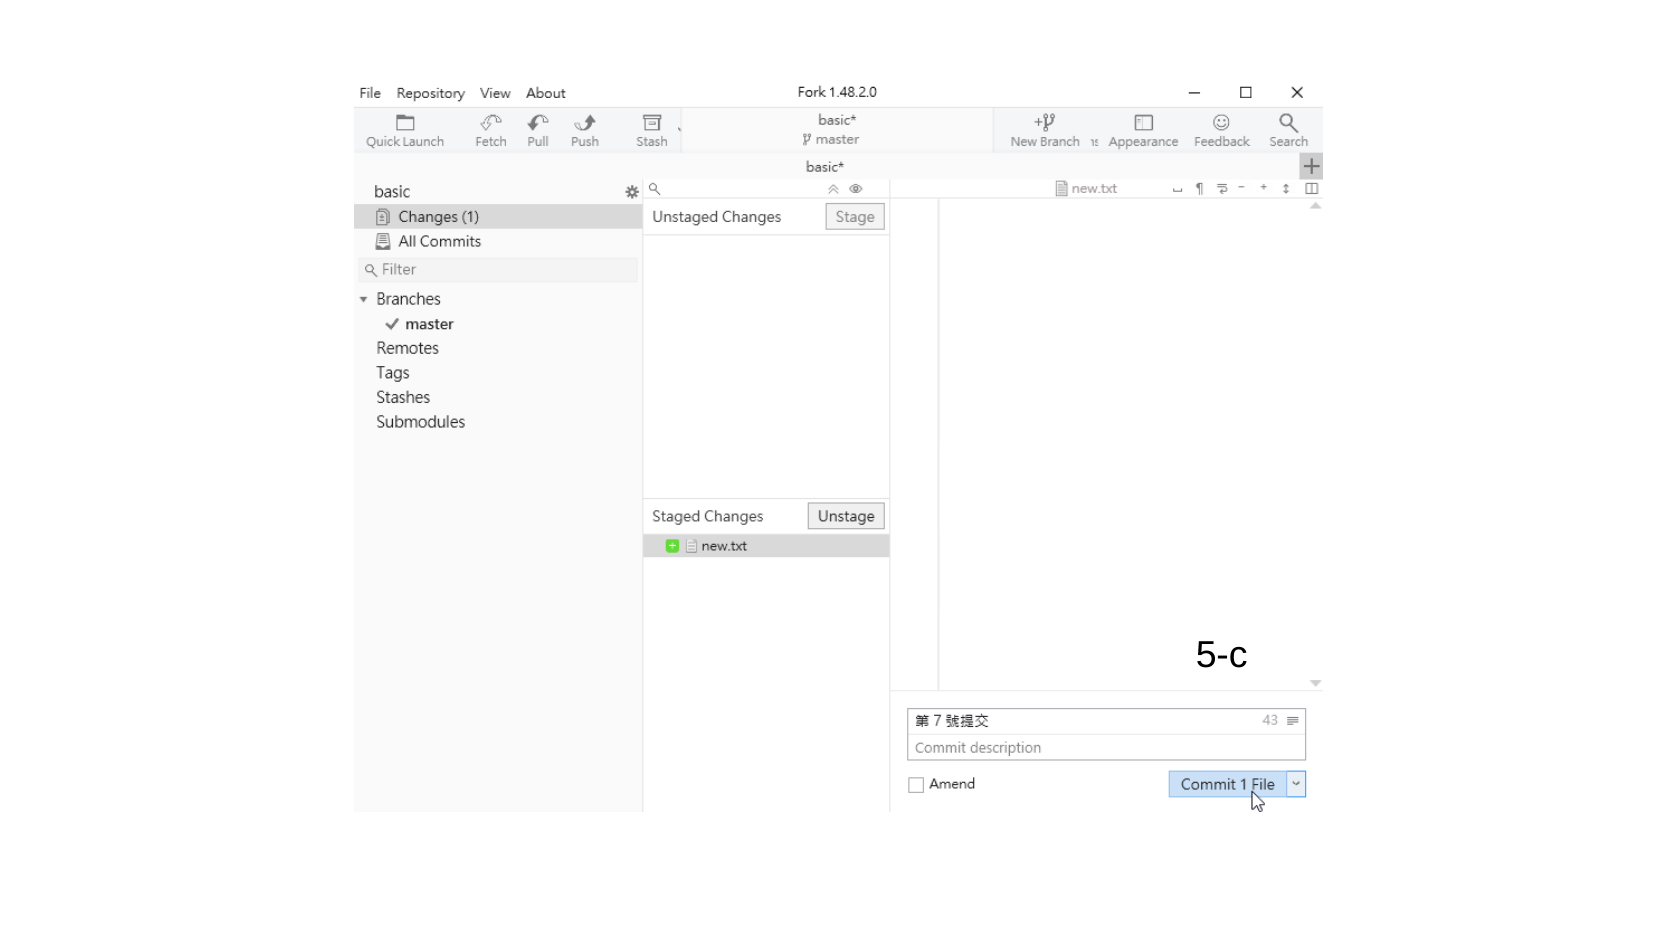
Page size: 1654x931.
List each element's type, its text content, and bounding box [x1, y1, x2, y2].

text_box 5-c [1181, 625, 1317, 683]
picture [354, 79, 1323, 812]
